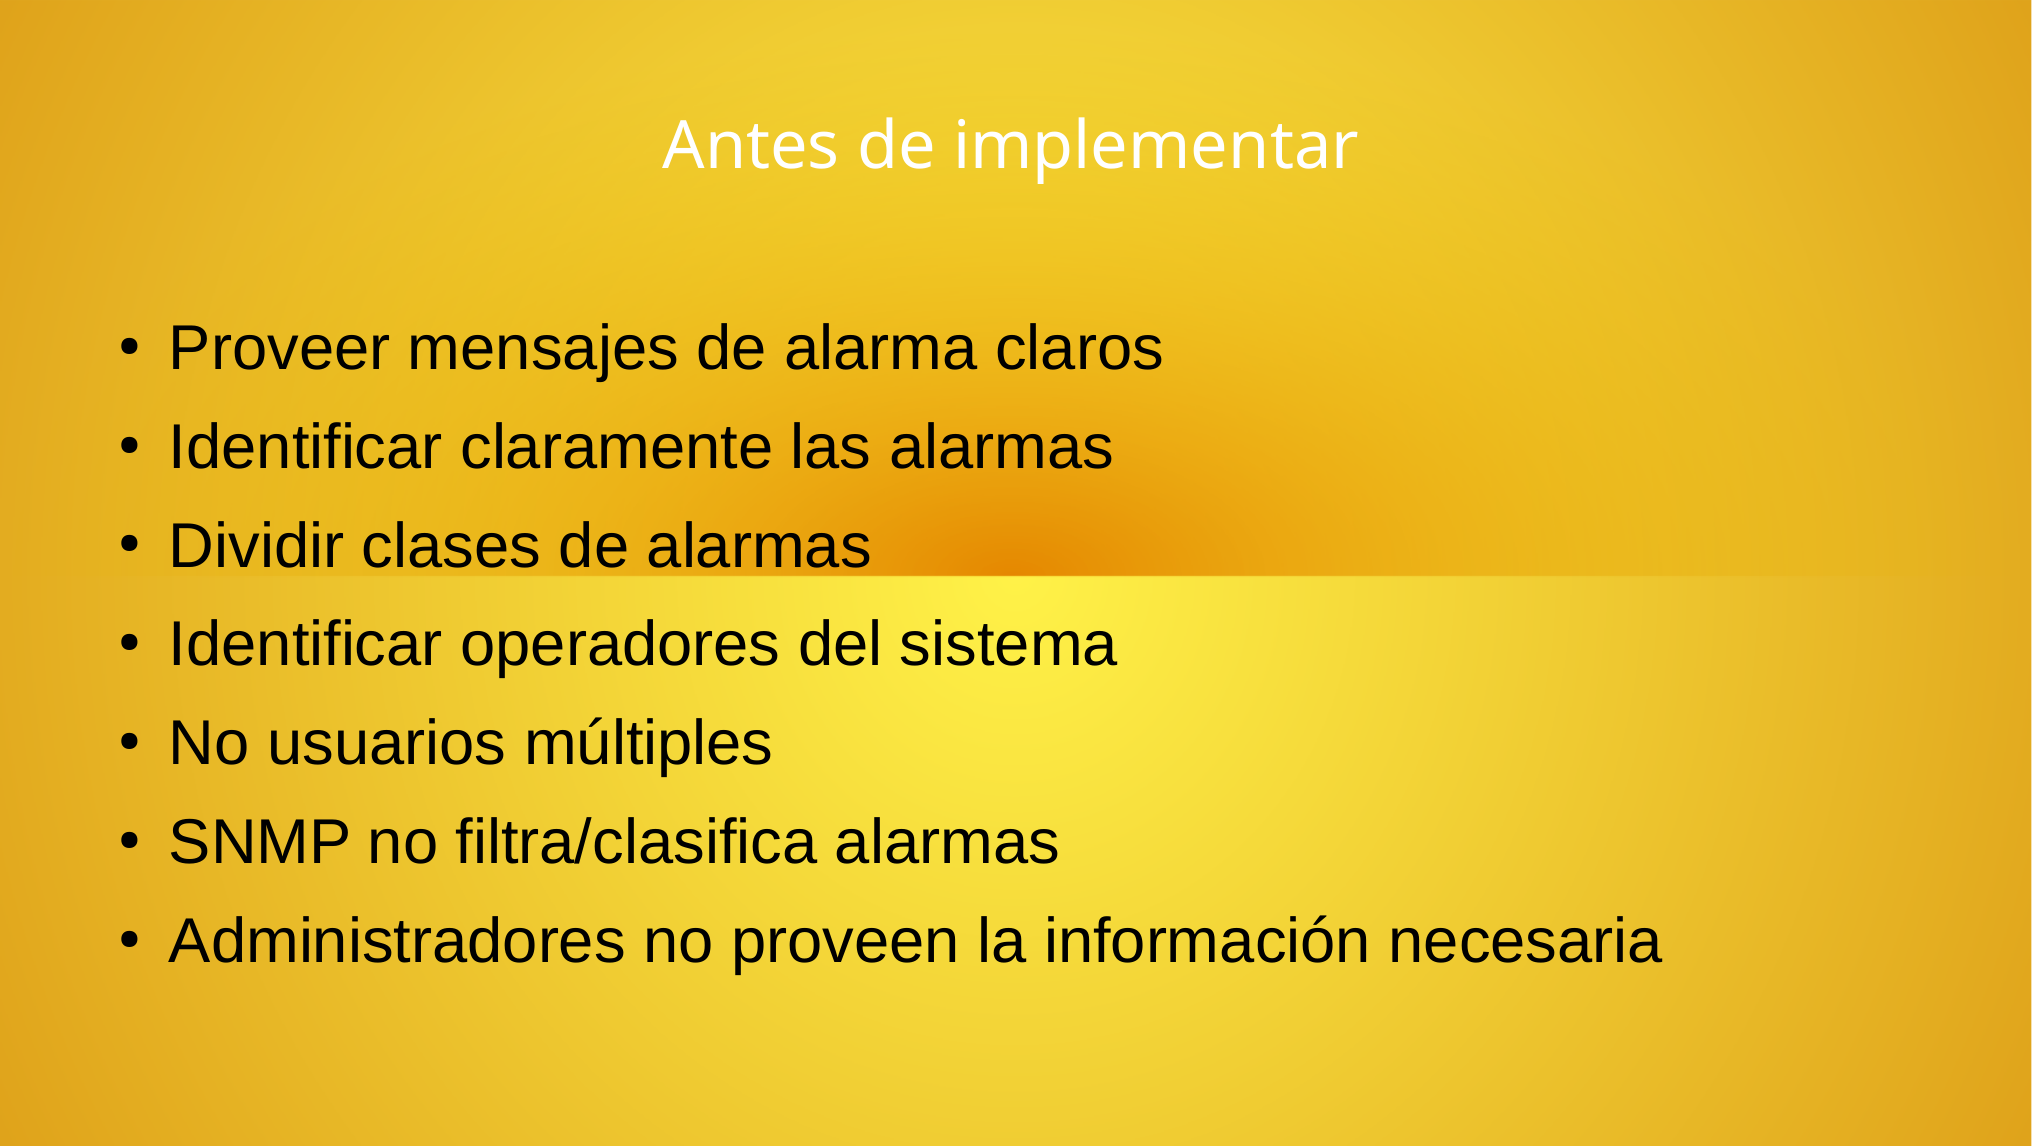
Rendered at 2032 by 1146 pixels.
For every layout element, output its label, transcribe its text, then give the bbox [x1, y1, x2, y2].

list Proveer mensajes de alarma claros Identificar claramente las alarmas Dividir clases de alarmas Identificar operadores del sistema No usuarios múltiples SNMP no filtra/clasifica alarmas Administradores no proveen la información necesaria [101, 312, 1930, 977]
picture [0, 0, 2032, 1146]
title Antes de implementar [96, 47, 1926, 239]
